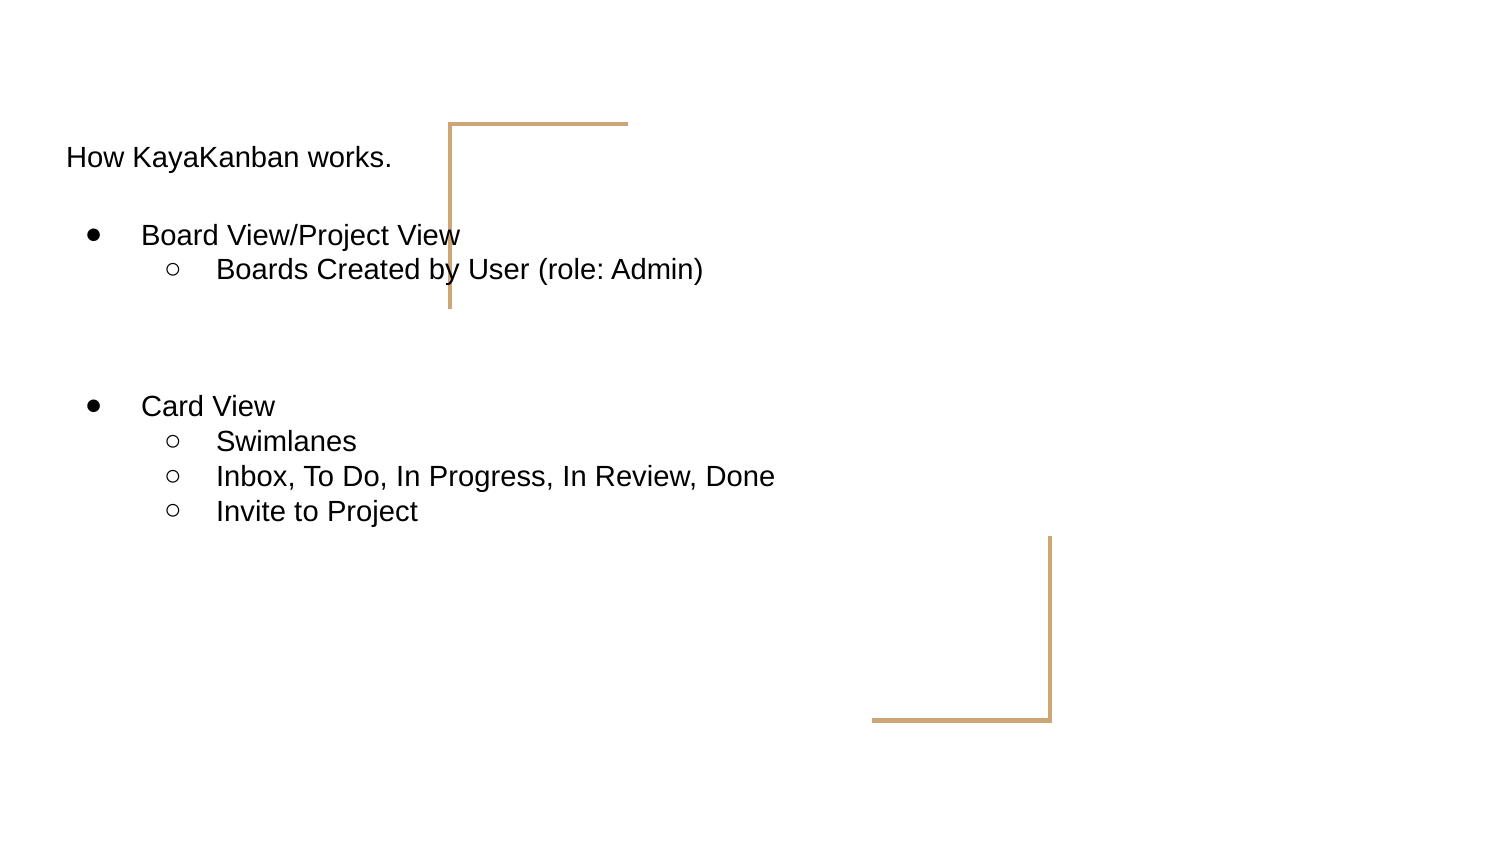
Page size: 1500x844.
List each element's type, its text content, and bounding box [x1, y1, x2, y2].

list Board View/Project View Boards Created by User (role: Admin) Card View Swimlanes Inbox, To Do, In Progress, In Review, Done Invite to Project [51, 200, 1449, 752]
title How KayaKanban works. [51, 51, 1449, 189]
